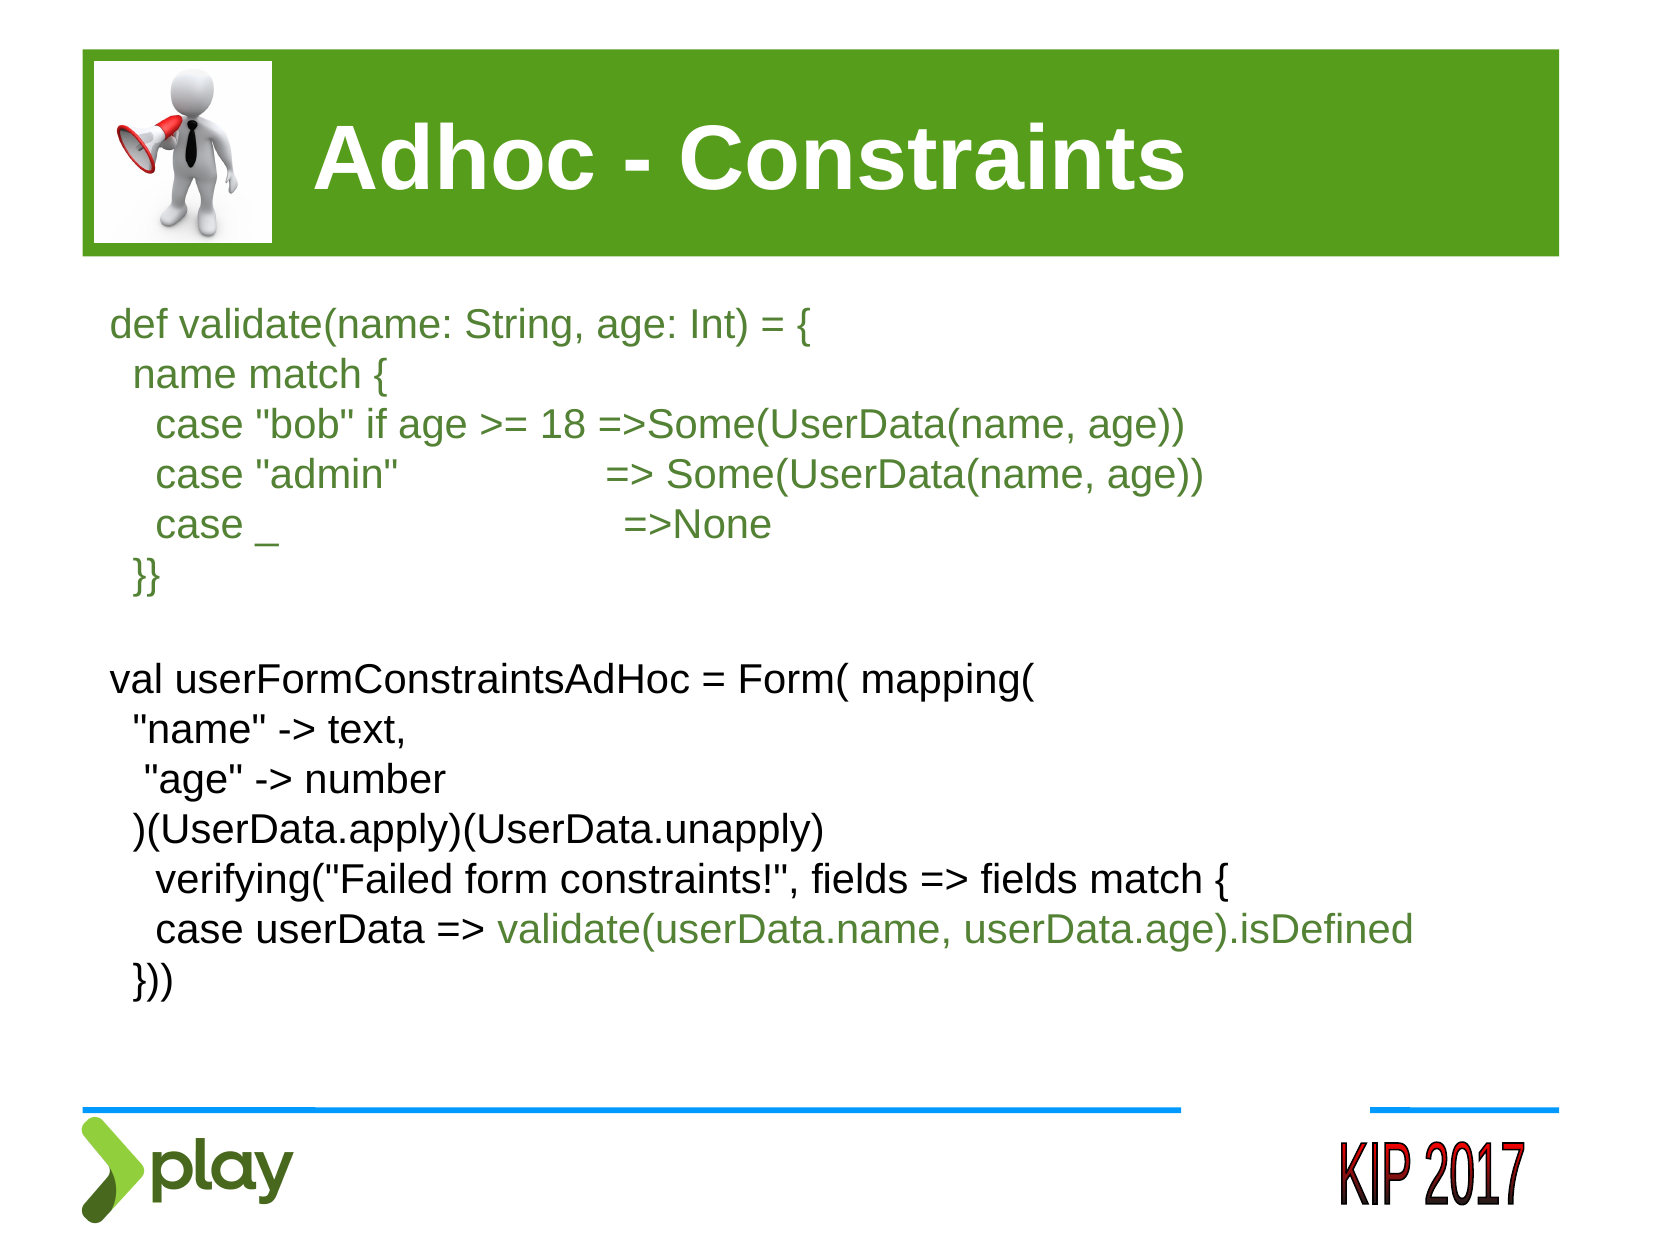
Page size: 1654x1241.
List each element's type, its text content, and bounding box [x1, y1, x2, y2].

picture [94, 61, 272, 243]
title Adhoc - Constraints [82, 49, 1560, 257]
text_box def validate(name: String, age: Int) = { name match { case "bob" if age >= 18 =>Some(UserData(name, age)) case "admin" => Some(UserData(name, age)) case _ =>None }} val userFormConstraintsAdHoc = Form( mapping( "name" -> text, "age" -> number )(UserData.apply)(UserData.unapply) verifying("Failed form constraints!", fields => fields match { case userData => validate(userData.name, userData.age).isDefined })) [94, 289, 1529, 1129]
picture [68, 1111, 302, 1229]
